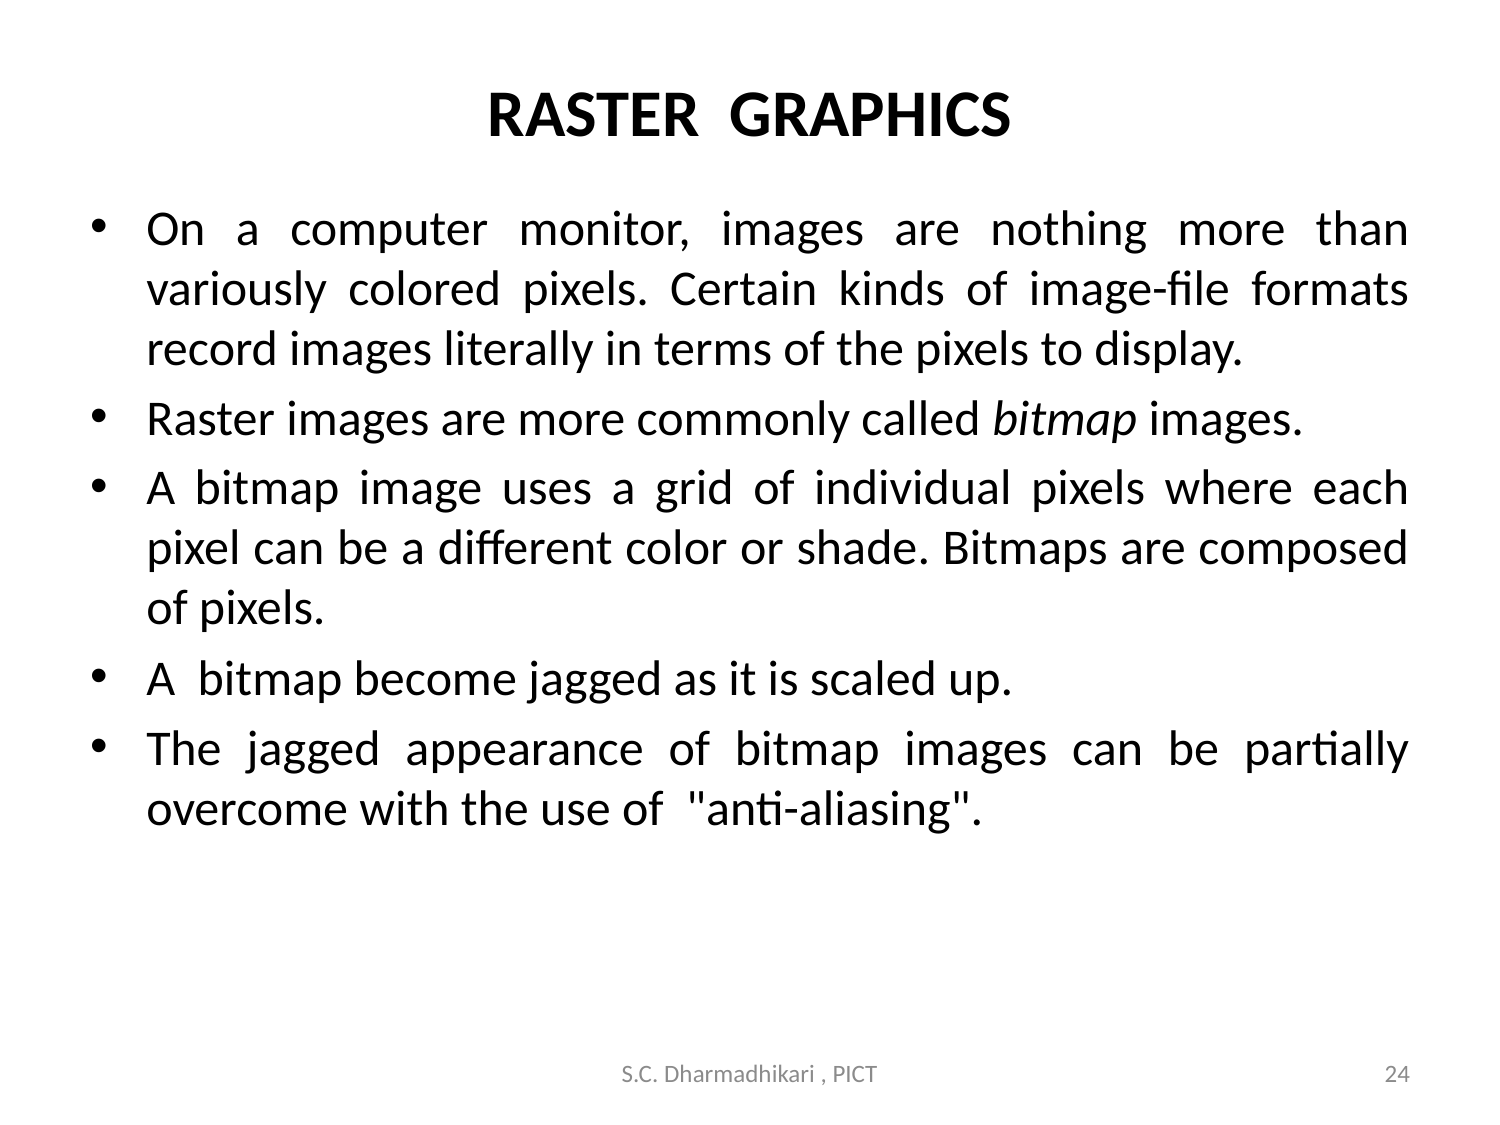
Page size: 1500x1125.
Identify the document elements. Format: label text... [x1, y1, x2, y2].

list On a computer monitor, images are nothing more than variously colored pixels. Certain kinds of image-file formats record images literally in terms of the pixels to display. Raster images are more commonly called bitmap images. A bitmap image uses a grid of individual pixels where each pixel can be a different color or shade. Bitmaps are composed of pixels. A bitmap become jagged as it is scaled up. The jagged appearance of bitmap images can be partially overcome with the use of "anti-aliasing". [75, 187, 1425, 1005]
title RASTER GRAPHICS [75, 45, 1425, 175]
footer S.C. Dharmadhikari , PICT [512, 1042, 988, 1103]
slide_number <number> [1074, 1042, 1425, 1103]
